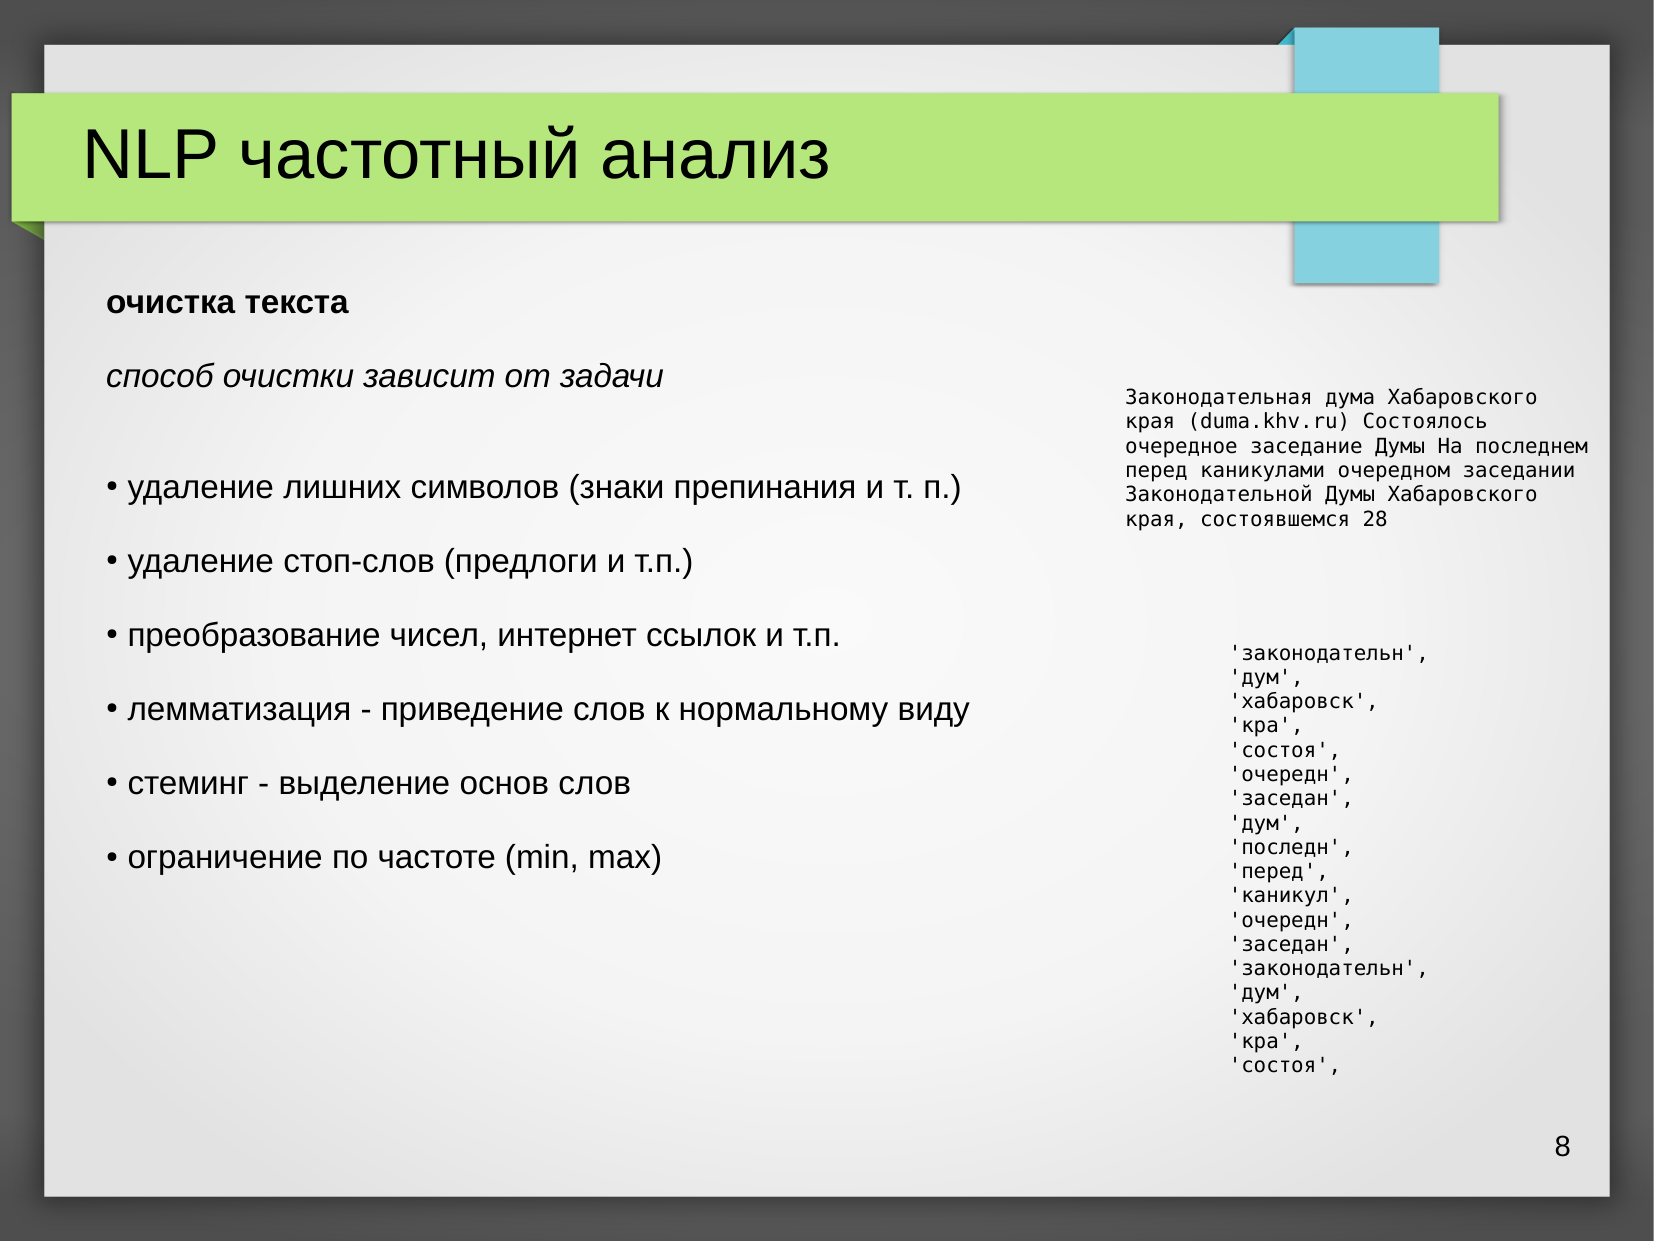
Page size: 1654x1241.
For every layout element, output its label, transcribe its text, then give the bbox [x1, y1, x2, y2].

text_box Законодательная дума Хабаровского края (duma.khv.ru) Состоялось очередное заседание Думы На последнем перед каникулами очередном заседании Законодательной Думы Хабаровского края, состоявшемся 28 [1110, 377, 1607, 563]
picture [0, 0, 1654, 1241]
text_box очистка текста способ очистки зависит от задачи удаление лишних символов (знаки препинания и т. п.) удаление стоп-слов (предлоги и т.п.) преобразование чисел, интернет ссылок и т.п. лемматизация - приведение слов к нормальному виду стеминг - выделение основ слов ограничение по частоте (min, max) [106, 283, 1075, 934]
title NLP частотный анализ [82, 113, 1406, 194]
text_box 'законодательн', 'дум', 'хабаровск', 'кра', 'состоя', 'очередн', 'заседан', 'дум', 'последн', 'перед', 'каникул', 'очередн', 'заседан', 'законодательн', 'дум', 'хабаровск', 'кра', 'состоя', [1214, 633, 1489, 1134]
